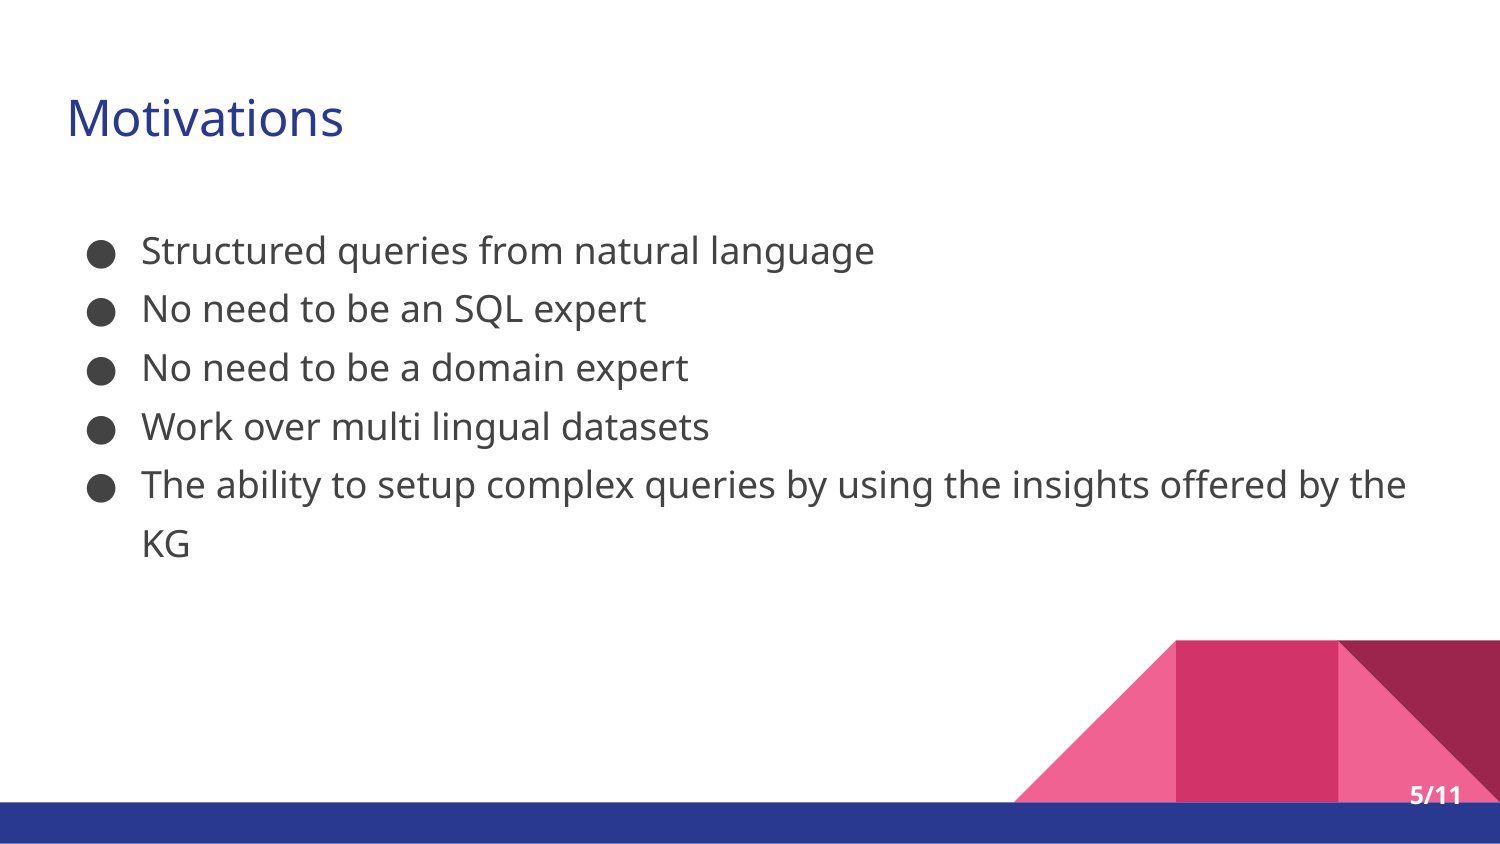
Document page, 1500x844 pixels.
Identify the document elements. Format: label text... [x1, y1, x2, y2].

title Motivations [51, 67, 1449, 167]
list Structured queries from natural language No need to be an SQL expert No need to be a domain expert Work over multi lingual datasets The ability to setup complex queries by using the insights offered by the KG [51, 201, 1449, 750]
slide_number 5/11 [1387, 762, 1478, 828]
